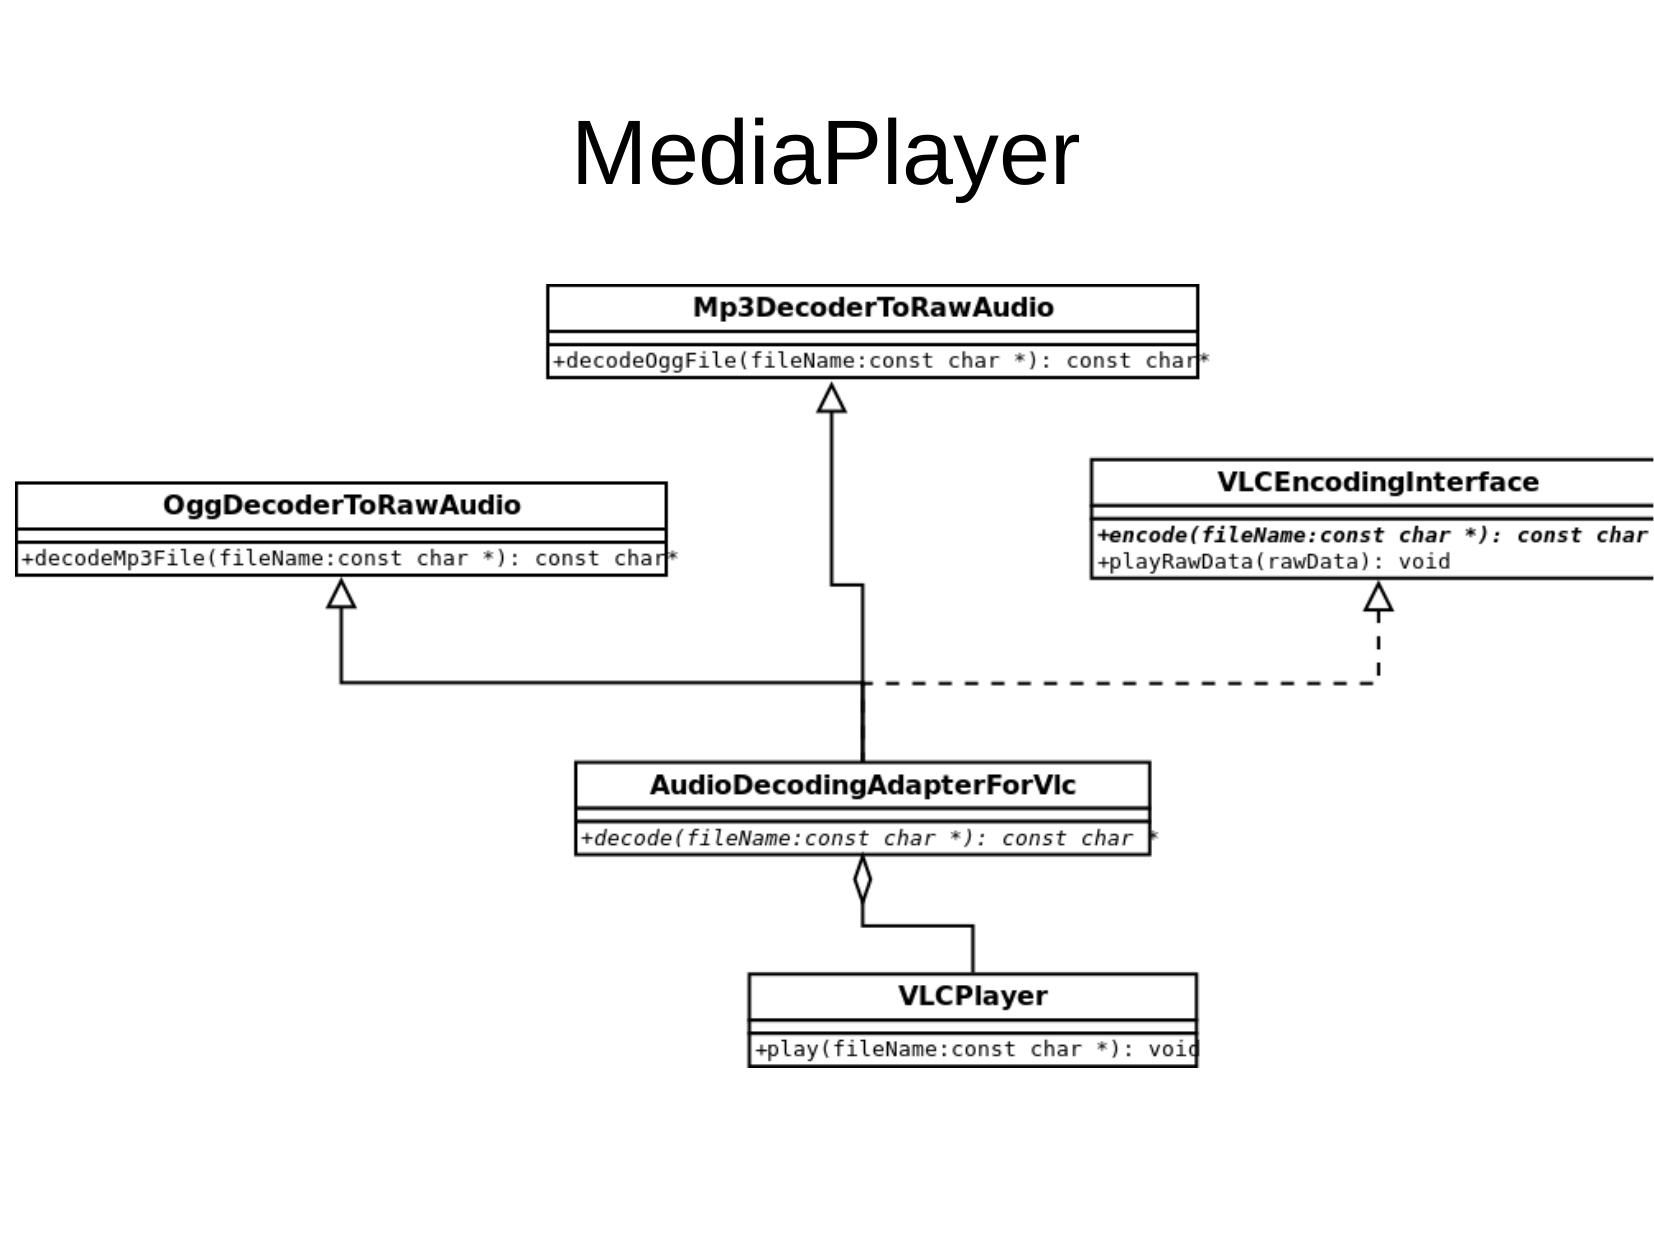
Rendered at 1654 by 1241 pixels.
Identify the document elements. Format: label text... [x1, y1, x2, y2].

title MediaPlayer [82, 49, 1571, 257]
picture [15, 284, 1654, 1068]
